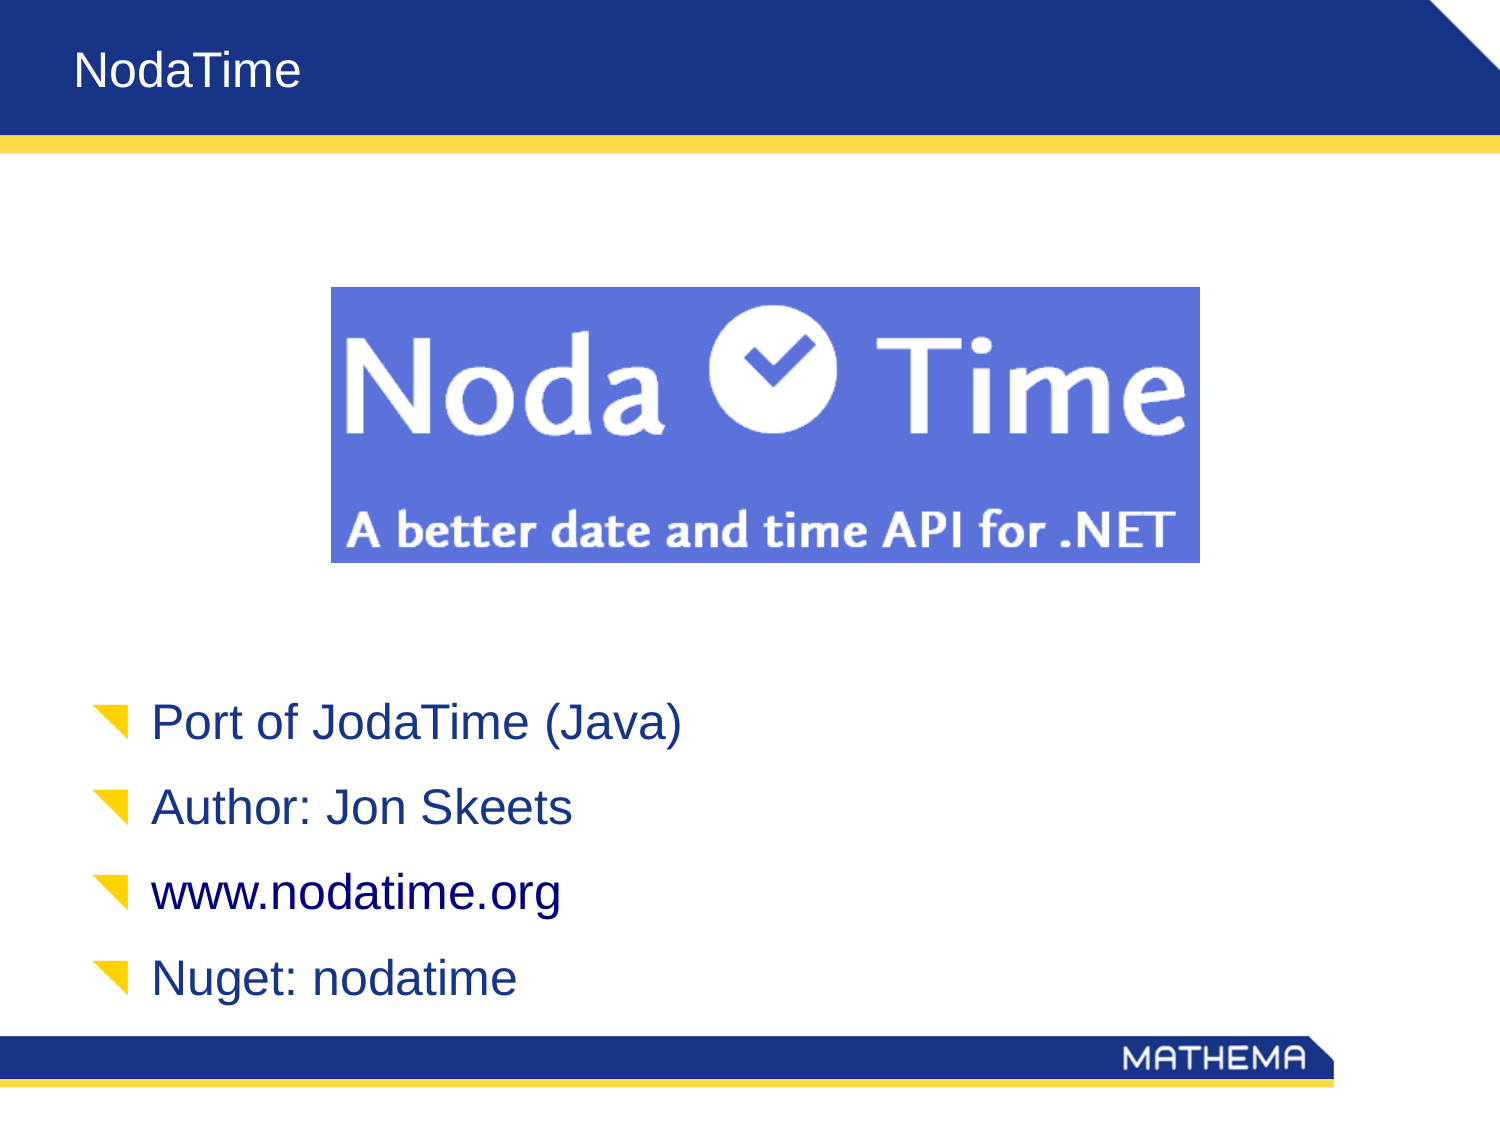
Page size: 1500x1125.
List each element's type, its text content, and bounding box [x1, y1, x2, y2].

list Port of JodaTime (Java) Author: Jon Skeets www.nodatime.org Nuget: nodatime [92, 267, 1386, 1033]
picture [0, 0, 1500, 1125]
title NodaTime [73, 40, 1276, 100]
